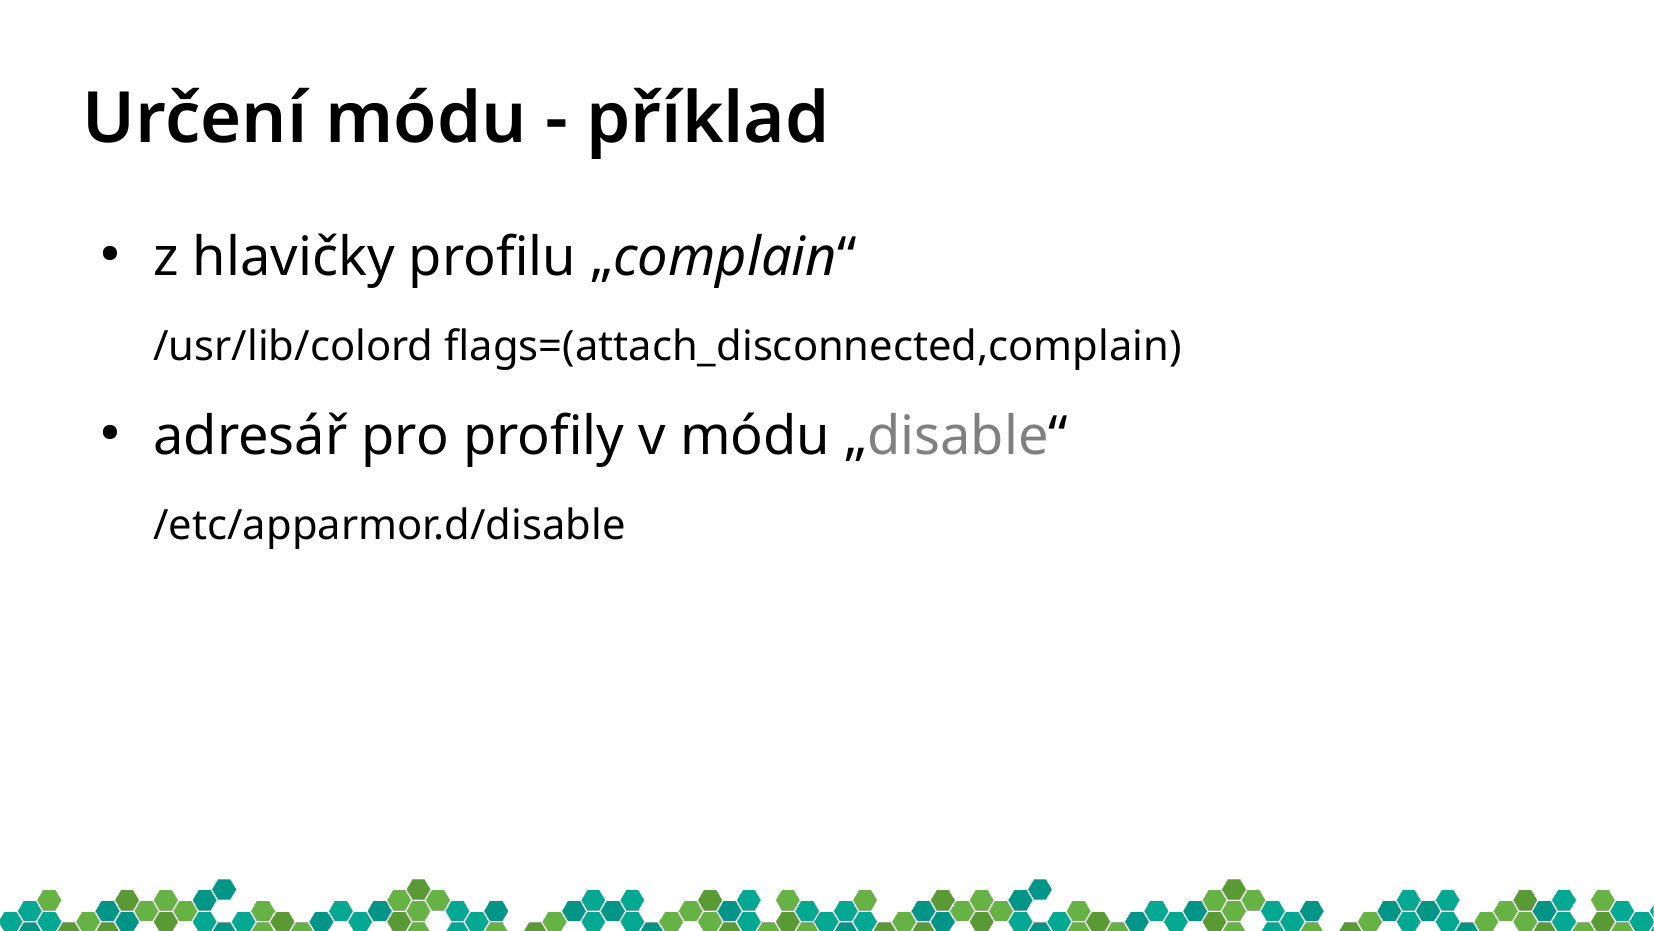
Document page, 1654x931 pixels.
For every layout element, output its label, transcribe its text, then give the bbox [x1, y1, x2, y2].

list z hlavičky profilu „complain“ /usr/lib/colord flags=(attach_disconnected,complain) adresář pro profily v módu „disable“ /etc/apparmor.d/disable [82, 217, 1571, 855]
text_box [82, 37, 1571, 193]
picture [0, 871, 1654, 931]
